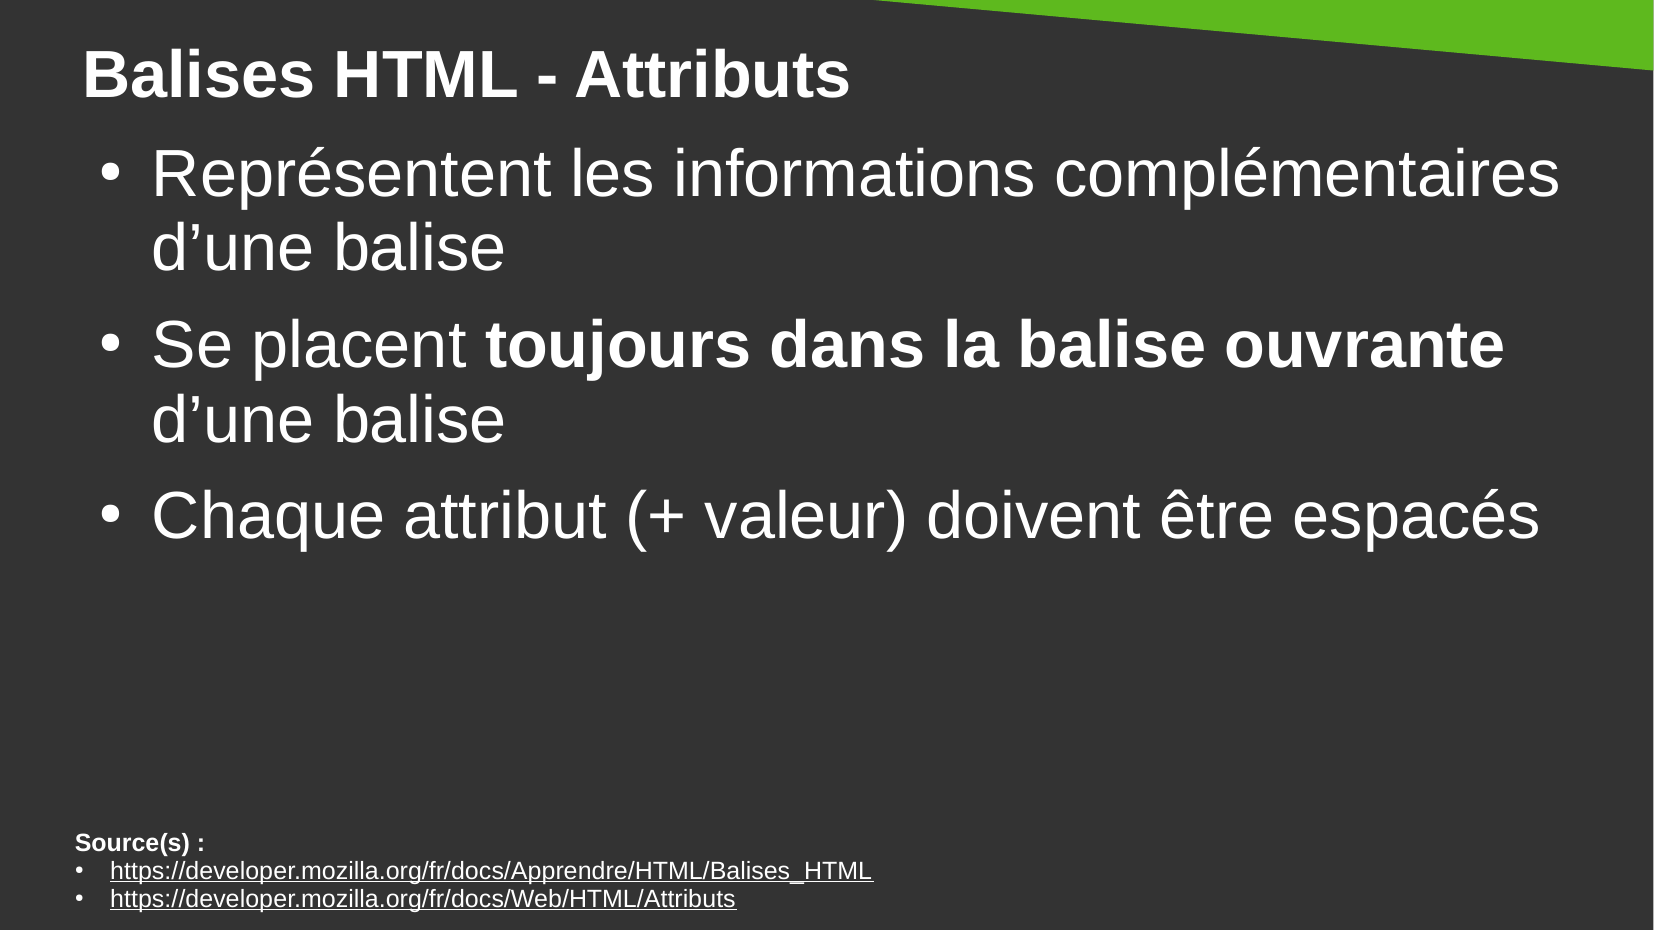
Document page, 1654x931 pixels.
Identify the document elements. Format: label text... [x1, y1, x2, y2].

text_box Source(s) : https://developer.mozilla.org/fr/docs/Apprendre/HTML/Balises_HTML https://developer.mozilla.org/fr/docs/Web/HTML/Attributs [60, 821, 1546, 921]
title Balises HTML - Attributs [82, 37, 1571, 114]
list Représentent les informations complémentaires d’une balise Se placent toujours dans la balise ouvrante d’une balise Chaque attribut (+ valeur) doivent être espacés [80, 135, 1605, 780]
text_box [873, 0, 1654, 71]
